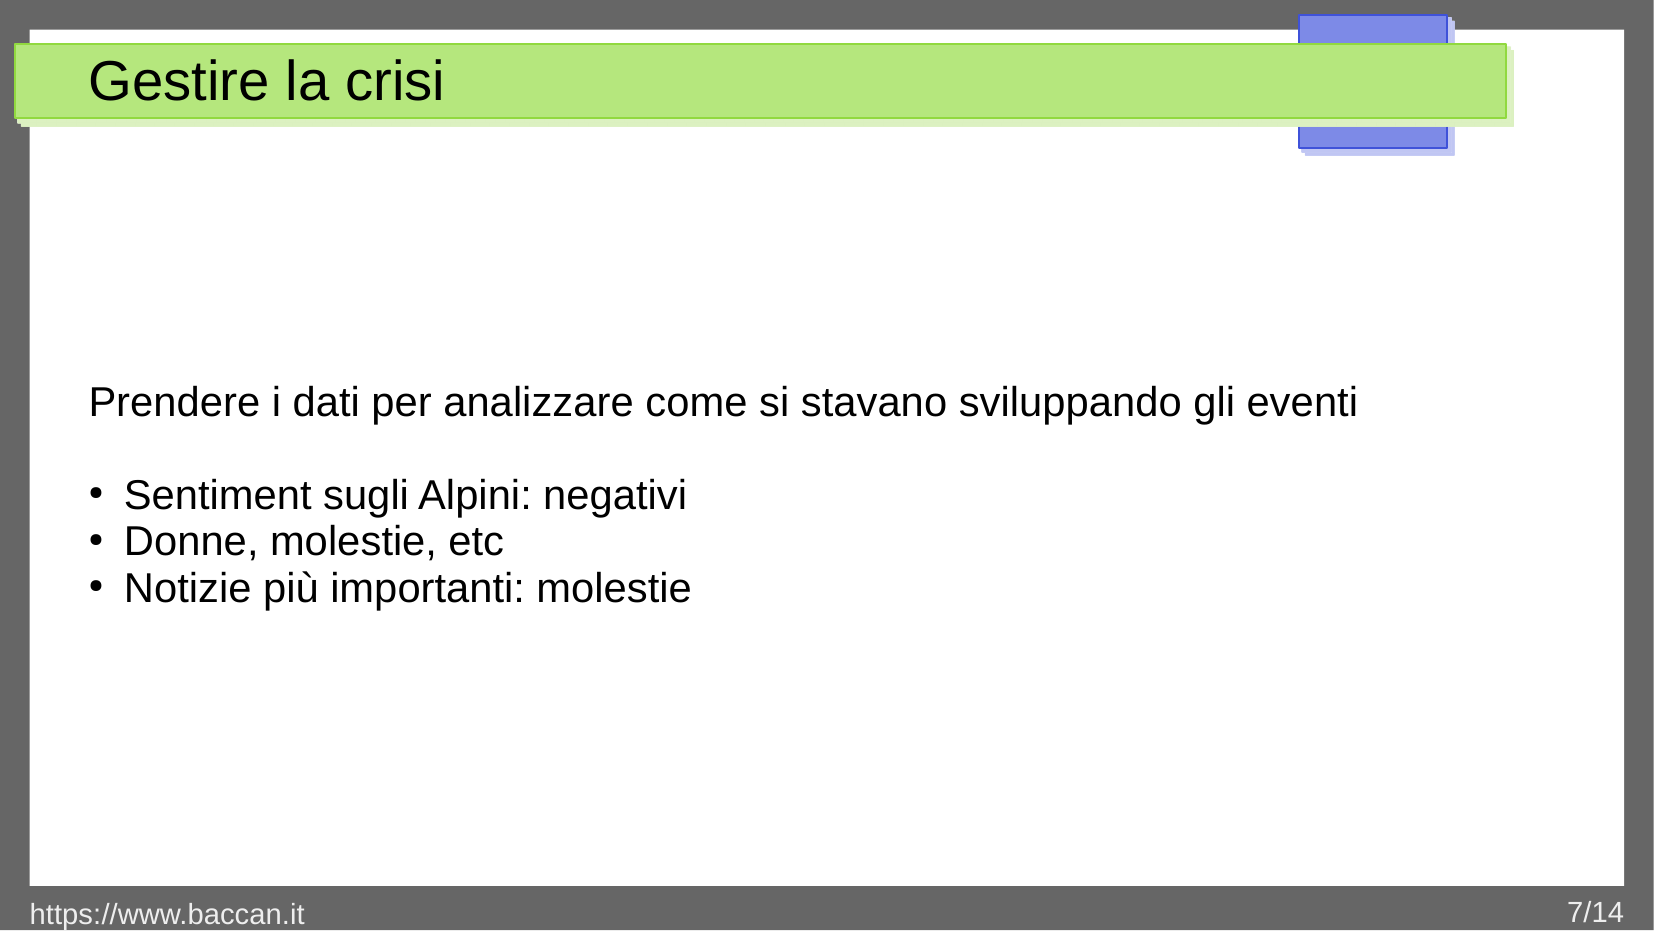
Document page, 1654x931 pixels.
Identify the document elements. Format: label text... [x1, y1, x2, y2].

subtitle Prendere i dati per analizzare come si stavano sviluppando gli eventi Sentiment sugli Alpini: negativi Donne, molestie, etc Notizie più importanti: molestie [88, 177, 1565, 813]
title Gestire la crisi [88, 44, 1506, 119]
